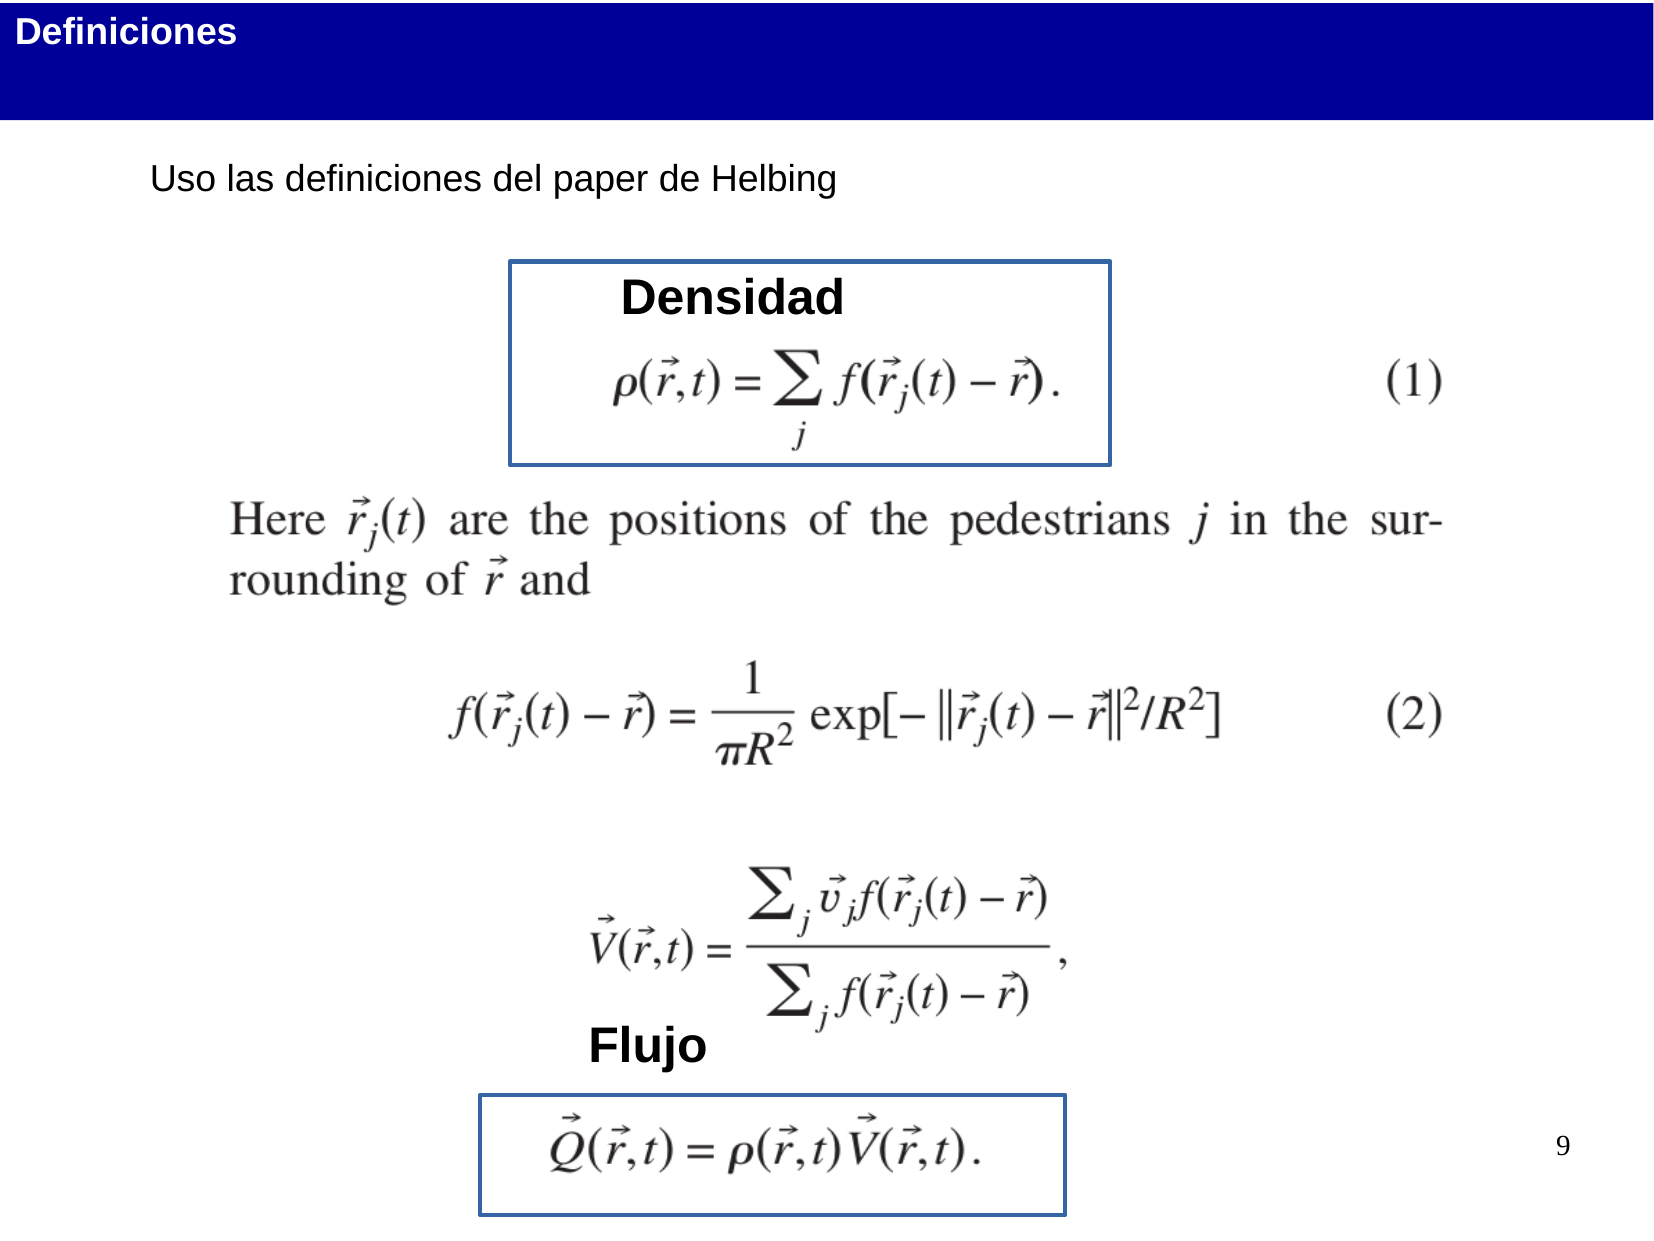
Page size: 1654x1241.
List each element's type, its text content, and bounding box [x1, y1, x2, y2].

picture [180, 315, 1486, 1226]
text_box Uso las definiciones del paper de Helbing [135, 150, 1426, 207]
text_box Definiciones [0, 3, 1654, 121]
text_box Flujo [573, 1009, 901, 1081]
picture [512, 315, 1108, 463]
text_box Densidad [605, 264, 933, 333]
